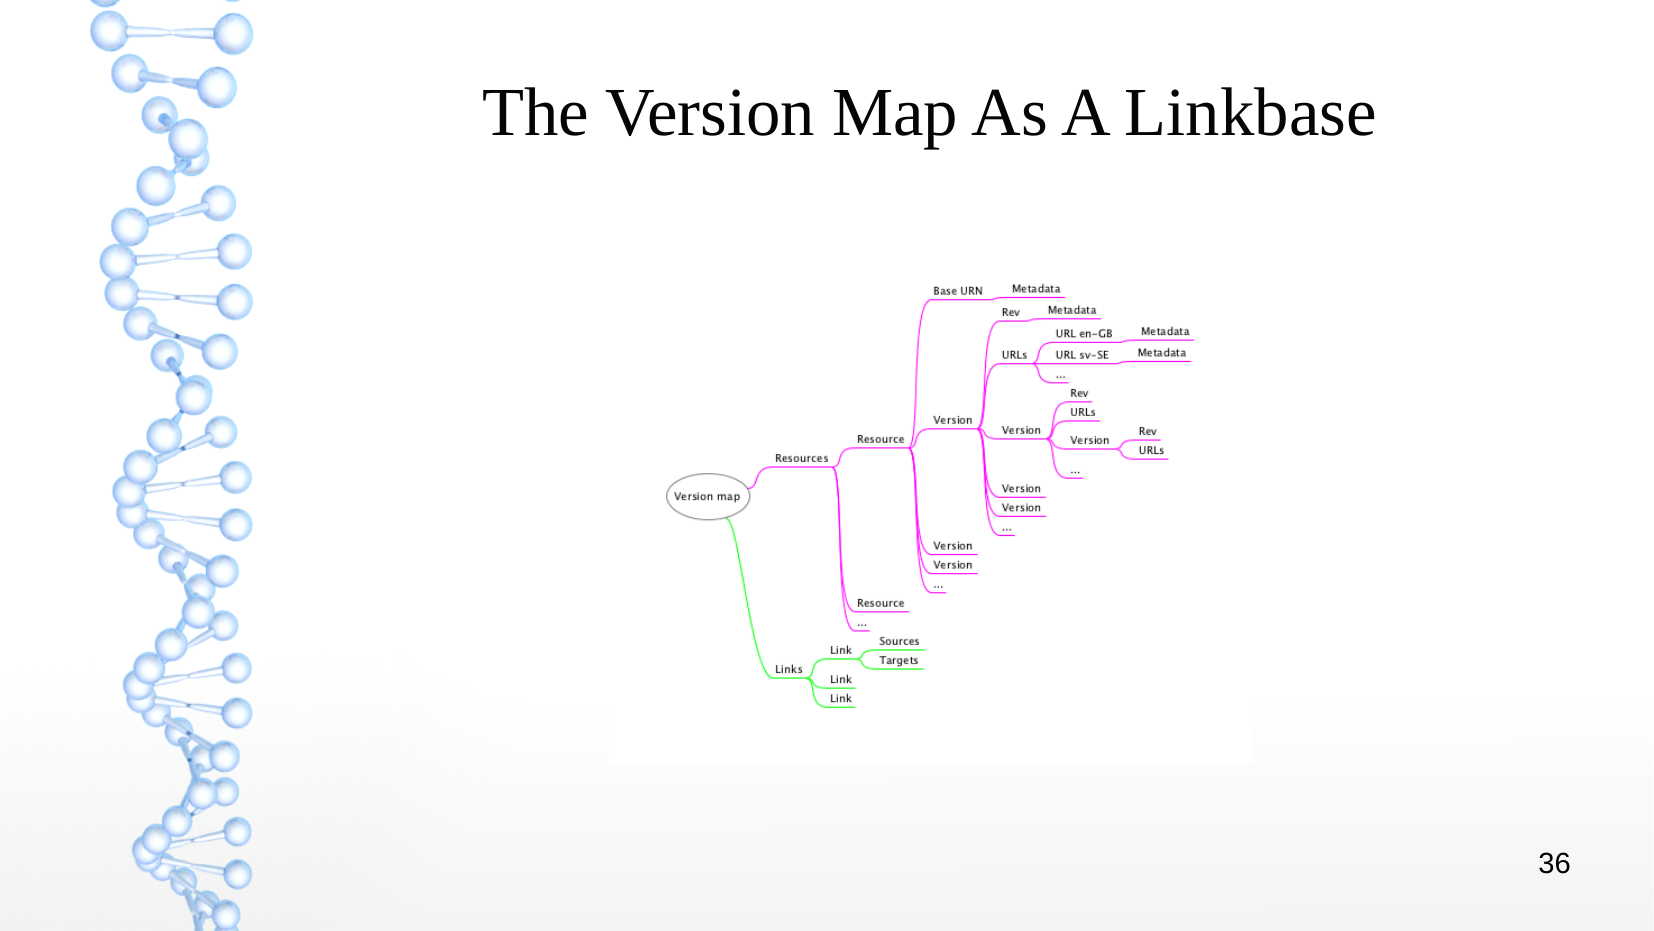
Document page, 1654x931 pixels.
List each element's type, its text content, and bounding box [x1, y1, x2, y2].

title The Version Map As A Linkbase [265, 35, 1595, 189]
picture [0, 0, 1654, 931]
